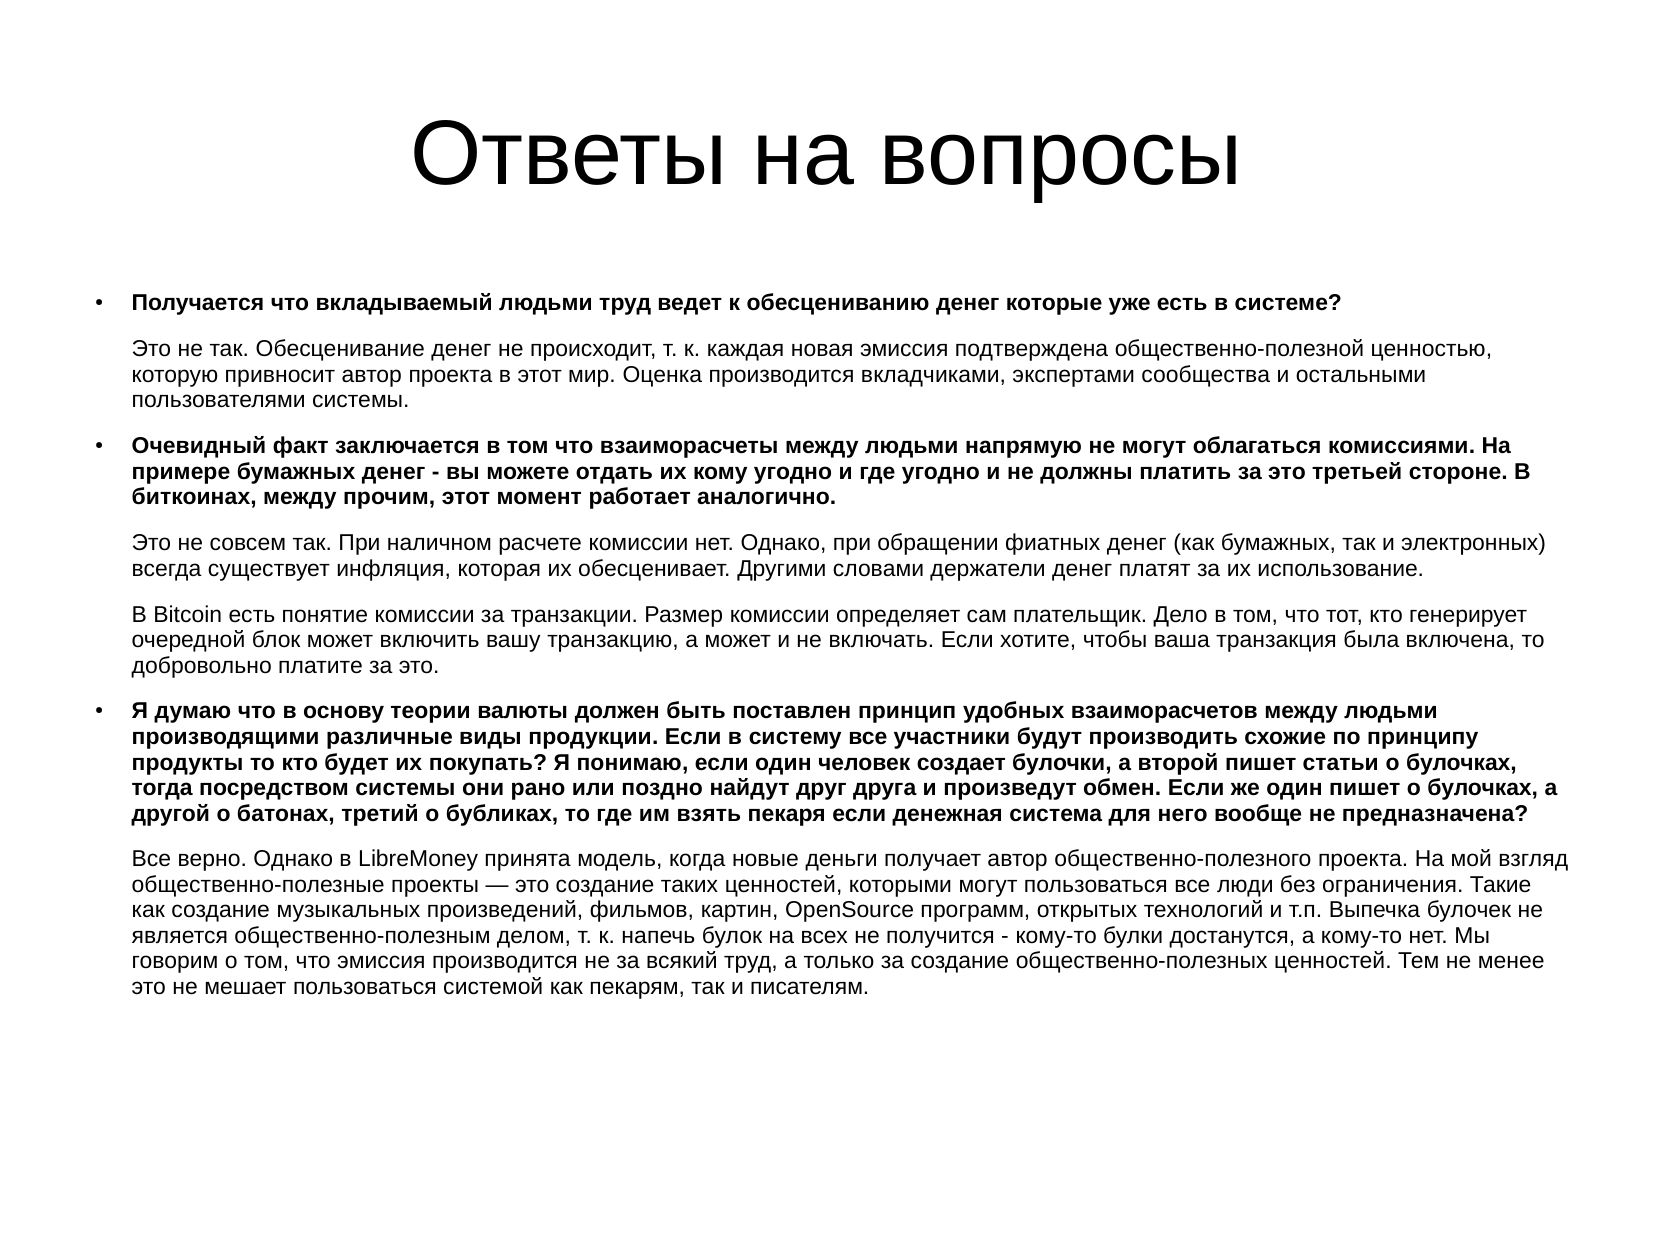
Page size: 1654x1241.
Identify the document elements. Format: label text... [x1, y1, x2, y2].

title Ответы на вопросы [82, 49, 1571, 257]
list Получается что вкладываемый людьми труд ведет к обесцениванию денег которые уже есть в системе? Это не так. Обесценивание денег не происходит, т. к. каждая новая эмиссия подтверждена общественно-полезной ценностью, которую привносит автор проекта в этот мир. Оценка производится вкладчиками, экспертами сообщества и остальными пользователями системы. Очевидный факт заключается в том что взаиморасчеты между людьми напрямую не могут облагаться комиссиями. На примере бумажных денег - вы можете отдать их кому угодно и где угодно и не должны платить за это третьей стороне. В биткоинах, между прочим, этот момент работает аналогично. Это не совсем так. При наличном расчете комиссии нет. Однако, при обращении фиатных денег (как бумажных, так и электронных) всегда существует инфляция, которая их обесценивает. Другими словами держатели денег платят за их использование. В Bitcoin есть понятие комиссии за транзакции. Размер комиссии определяет сам плательщик. Дело в том, что тот, кто генерирует очередной блок может включить вашу транзакцию, а может и не включать. Если хотите, чтобы ваша транзакция была включена, то добровольно платите за это. Я думаю что в основу теории валюты должен быть поставлен принцип удобных взаиморасчетов между людьми производящими различные виды продукции. Если в систему все участники будут производить схожие по принципу продукты то кто будет их покупать? Я понимаю, если один человек создает булочки, а второй пишет статьи о булочках, тогда посредством системы они рано или поздно найдут друг друга и произведут обмен. Если же один пишет о булочках, а другой о батонах, третий о бубликах, то где им взять пекаря если денежная система для него вообще не предназначена? Все верно. Однако в LibreMoney принята модель, когда новые деньги получает автор общественно-полезного проекта. На мой взгляд общественно-полезные проекты — это создание таких ценностей, которыми могут пользоваться все люди без ограничения. Такие как создание музыкальных произведений, фильмов, картин, OpenSource программ, открытых технологий и т.п. Выпечка булочек не является общественно-полезным делом, т. к. напечь булок на всех не получится - кому-то булки достанутся, а кому-то нет. Мы говорим о том, что эмиссия производится не за всякий труд, а только за создание общественно-полезных ценностей. Тем не менее это не мешает пользоваться системой как пекарям, так и писателям. [82, 290, 1571, 1010]
